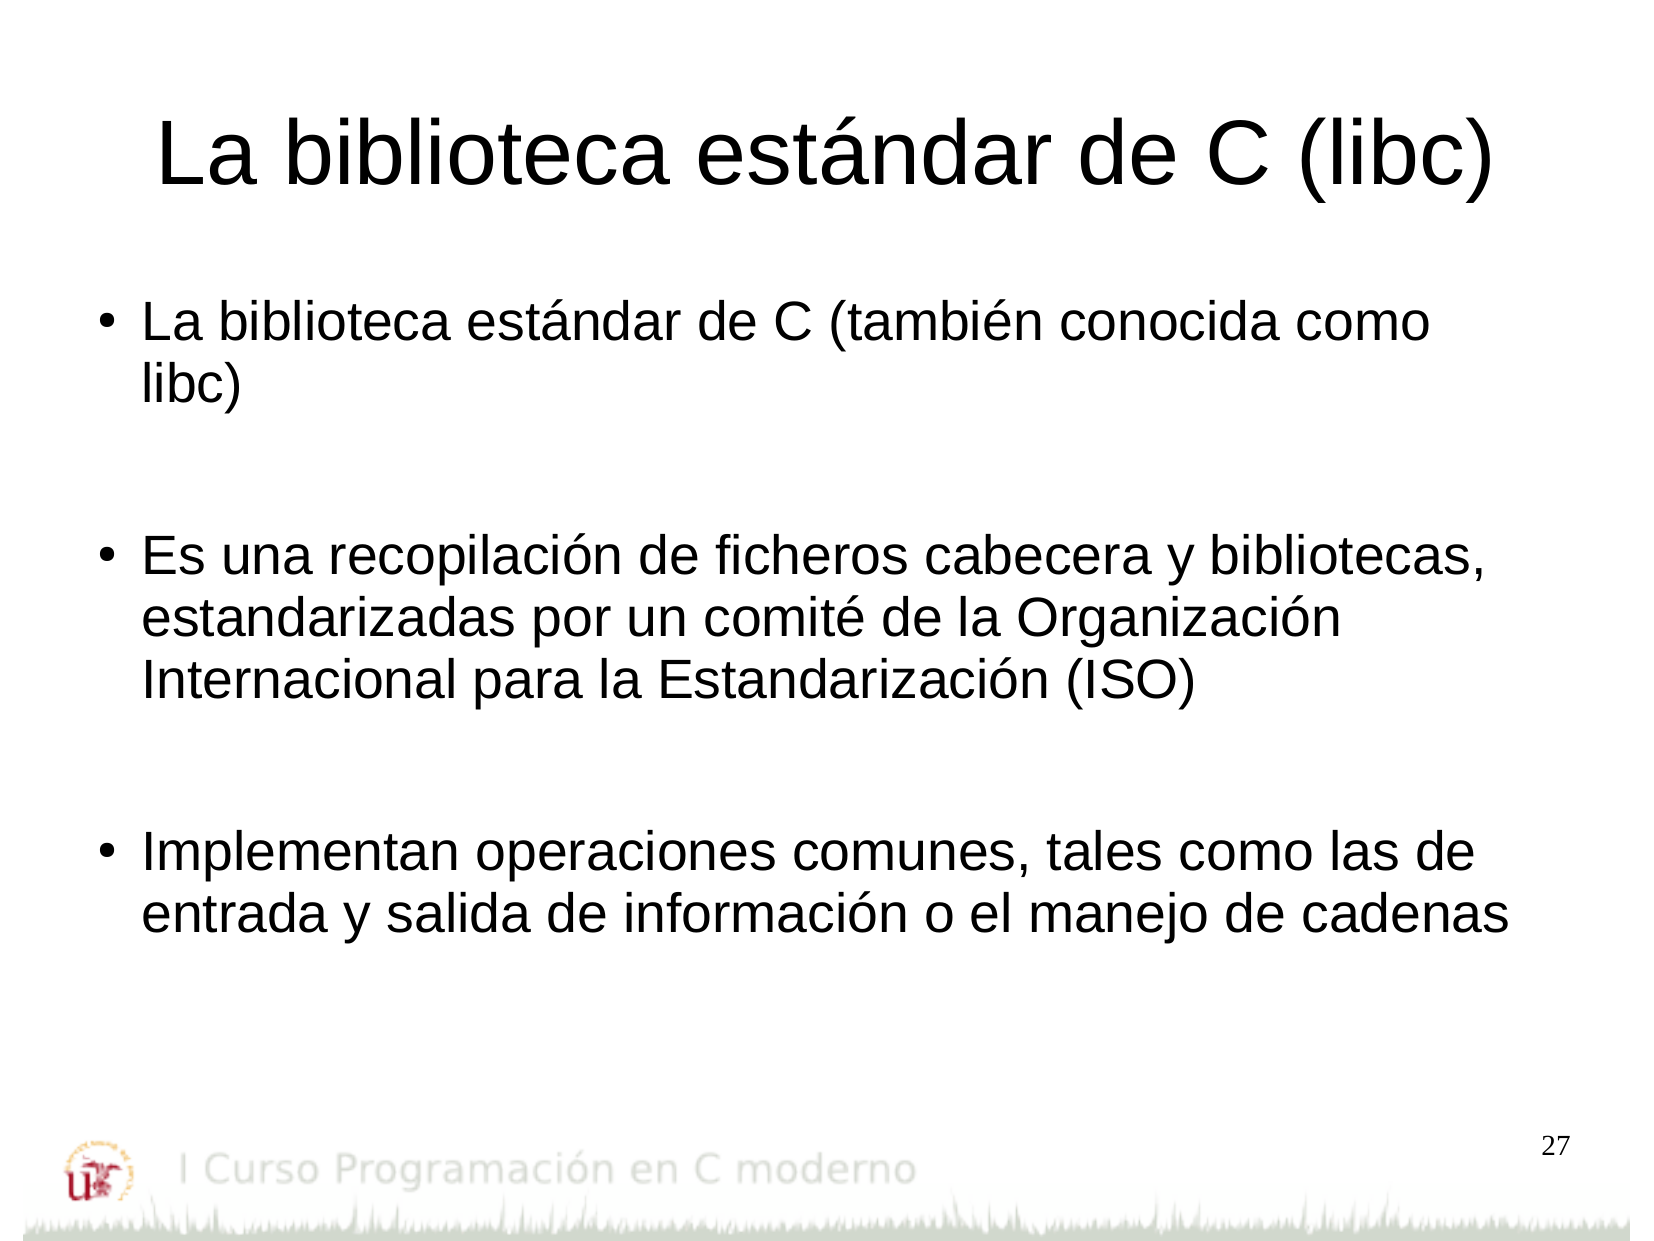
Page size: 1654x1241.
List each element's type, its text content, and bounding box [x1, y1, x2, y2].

title La biblioteca estándar de C (libc) [82, 49, 1571, 257]
list La biblioteca estándar de C (también conocida como libc) Es una recopilación de ficheros cabecera y bibliotecas, estandarizadas por un comité de la Organización Internacional para la Estandarización (ISO) Implementan operaciones comunes, tales como las de entrada y salida de información o el manejo de cadenas [82, 290, 1538, 1010]
picture [23, 1136, 1630, 1241]
